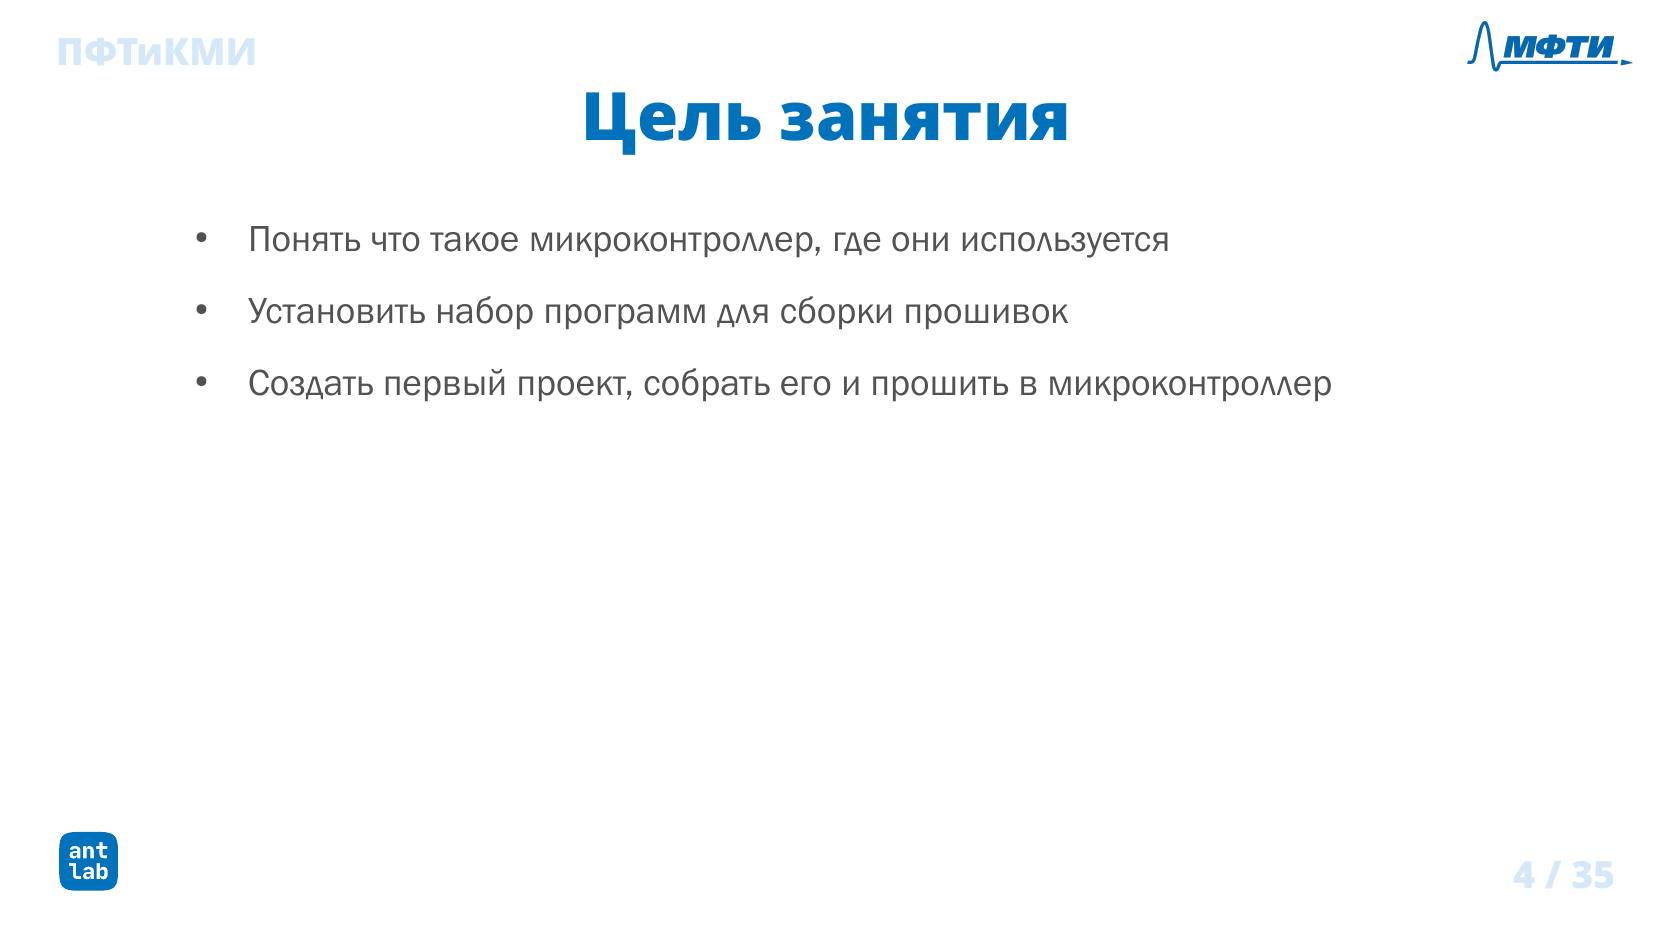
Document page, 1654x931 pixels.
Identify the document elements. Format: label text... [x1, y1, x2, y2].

list Понять что такое микроконтроллер, где они используется Установить набор программ для сборки прошивок Создать первый проект, собрать его и прошить в микроконтроллер [177, 217, 1571, 758]
picture [1446, 0, 1654, 93]
title Цель занятия [82, 37, 1571, 193]
